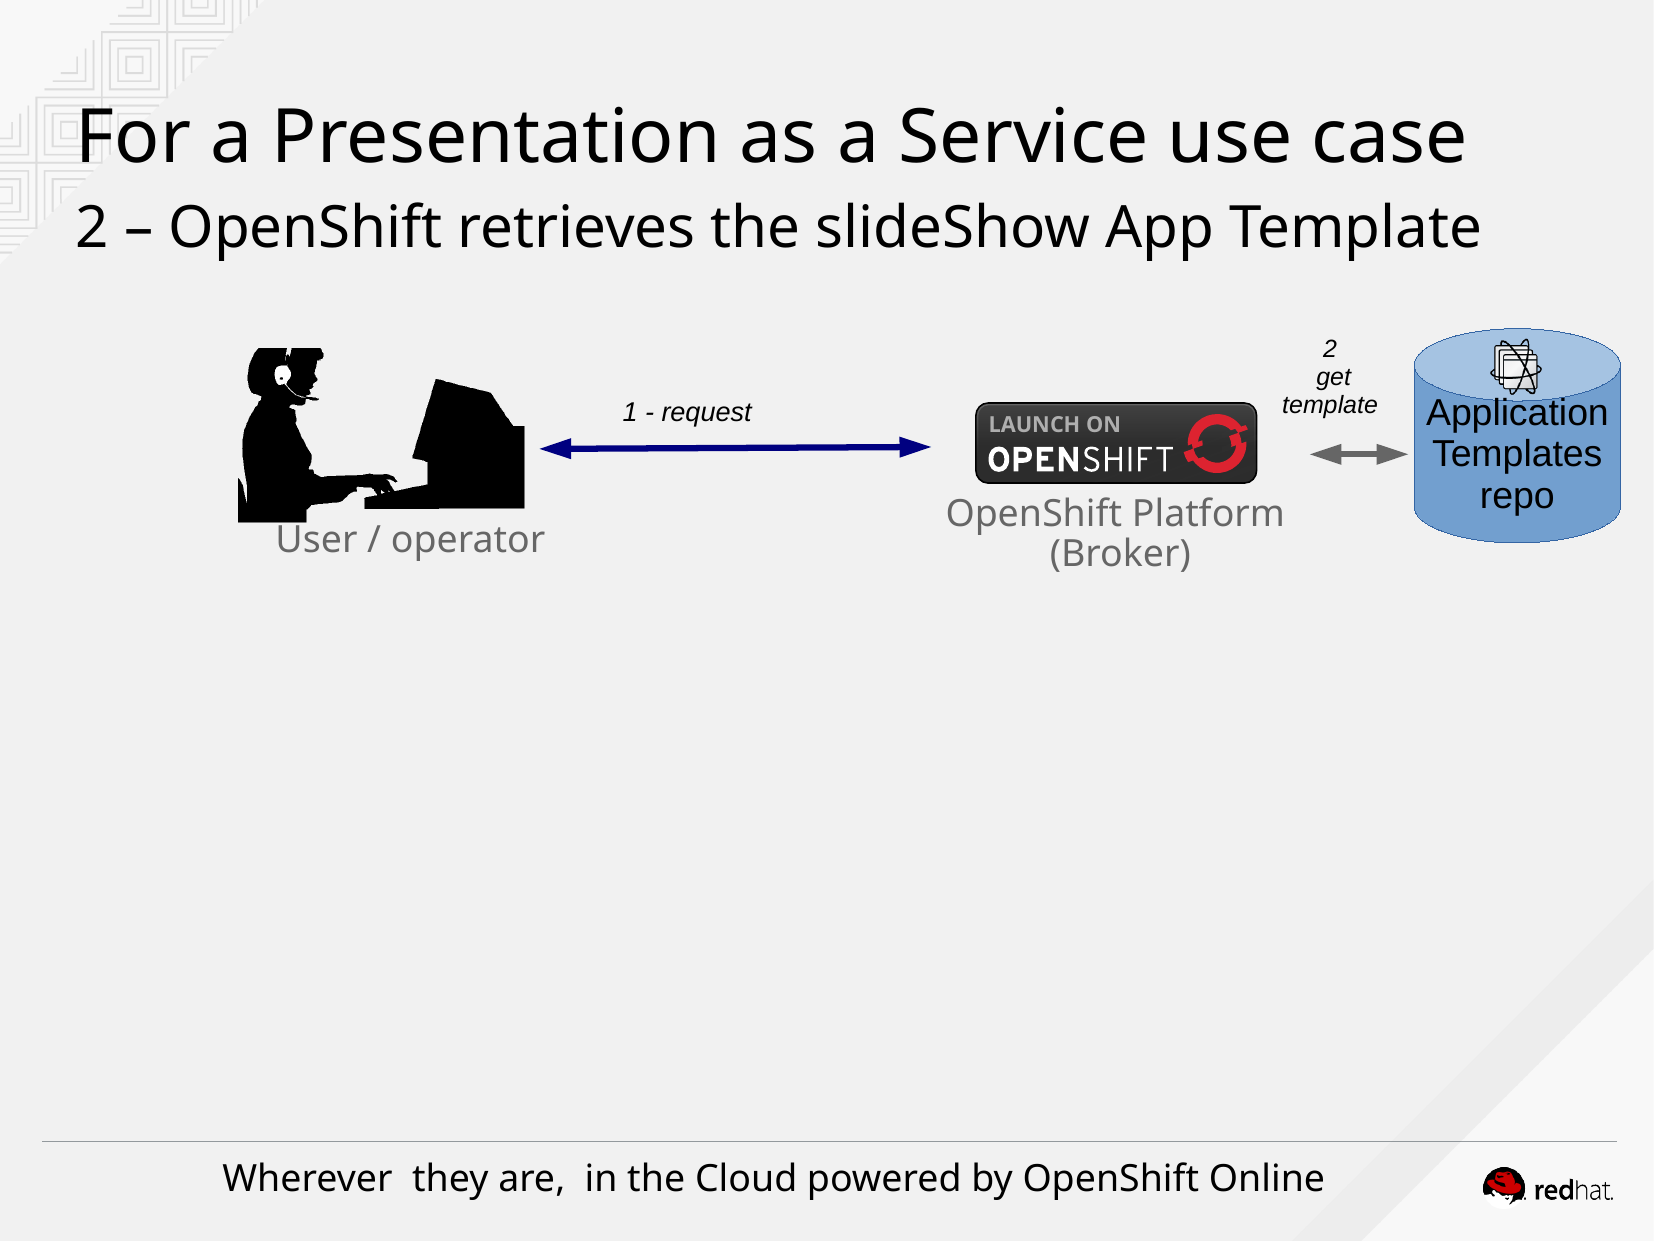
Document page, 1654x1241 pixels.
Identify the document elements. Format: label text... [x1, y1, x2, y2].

text_box User / operator [179, 497, 642, 580]
text_box Application Templates repo [1414, 369, 1621, 543]
text_box 1 - request [607, 389, 774, 435]
text_box OpenShift Platform (Broker) [888, 491, 1352, 574]
picture [0, 0, 1654, 1241]
text_box For a Presentation as a Service use case 2 – OpenShift retrieves the slideShow App Template [60, 15, 1591, 272]
text_box 2 get template [1267, 327, 1393, 427]
text_box Wherever they are, in the Cloud powered by OpenShift Online [103, 1143, 1443, 1213]
